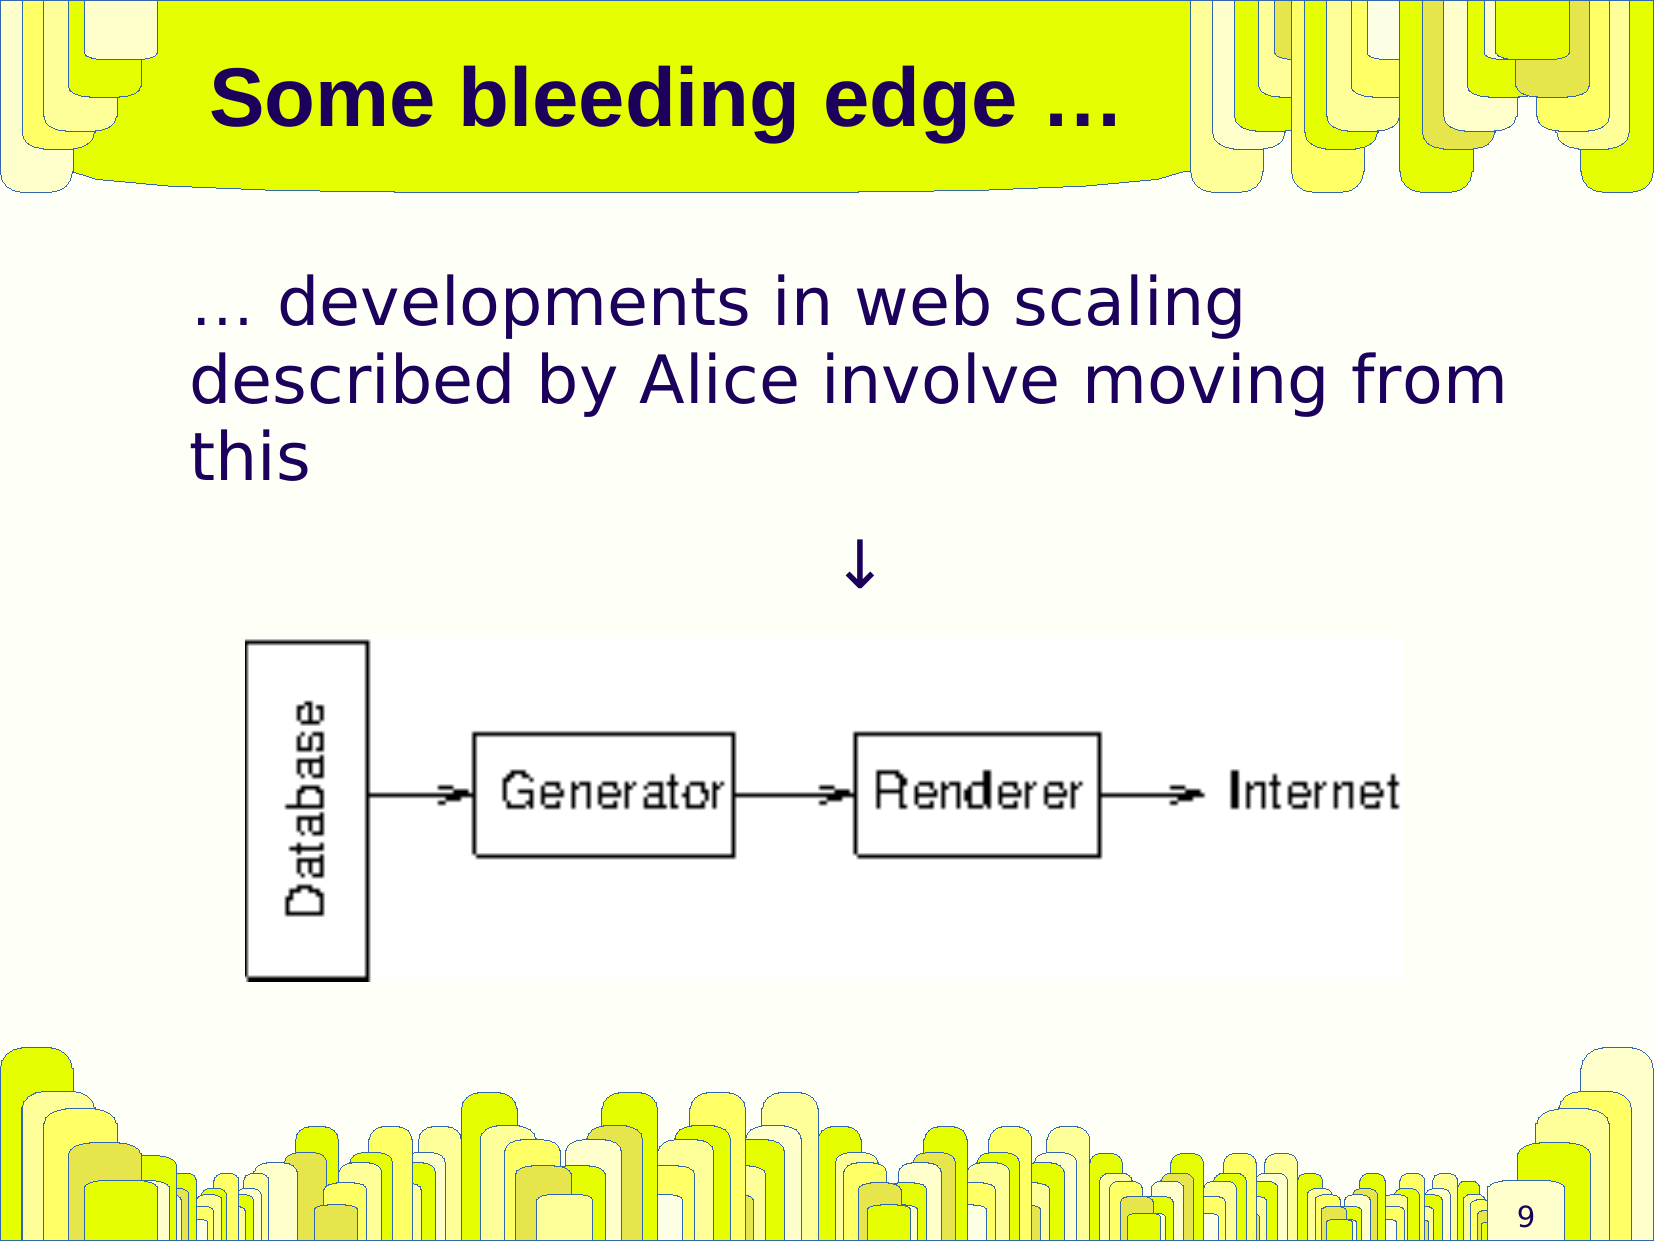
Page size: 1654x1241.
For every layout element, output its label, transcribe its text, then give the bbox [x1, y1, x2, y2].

picture [245, 638, 1404, 982]
title Some bleeding edge … [176, 22, 1158, 172]
list … developments in web scaling described by Alice involve moving from this ↓ [118, 263, 1531, 607]
